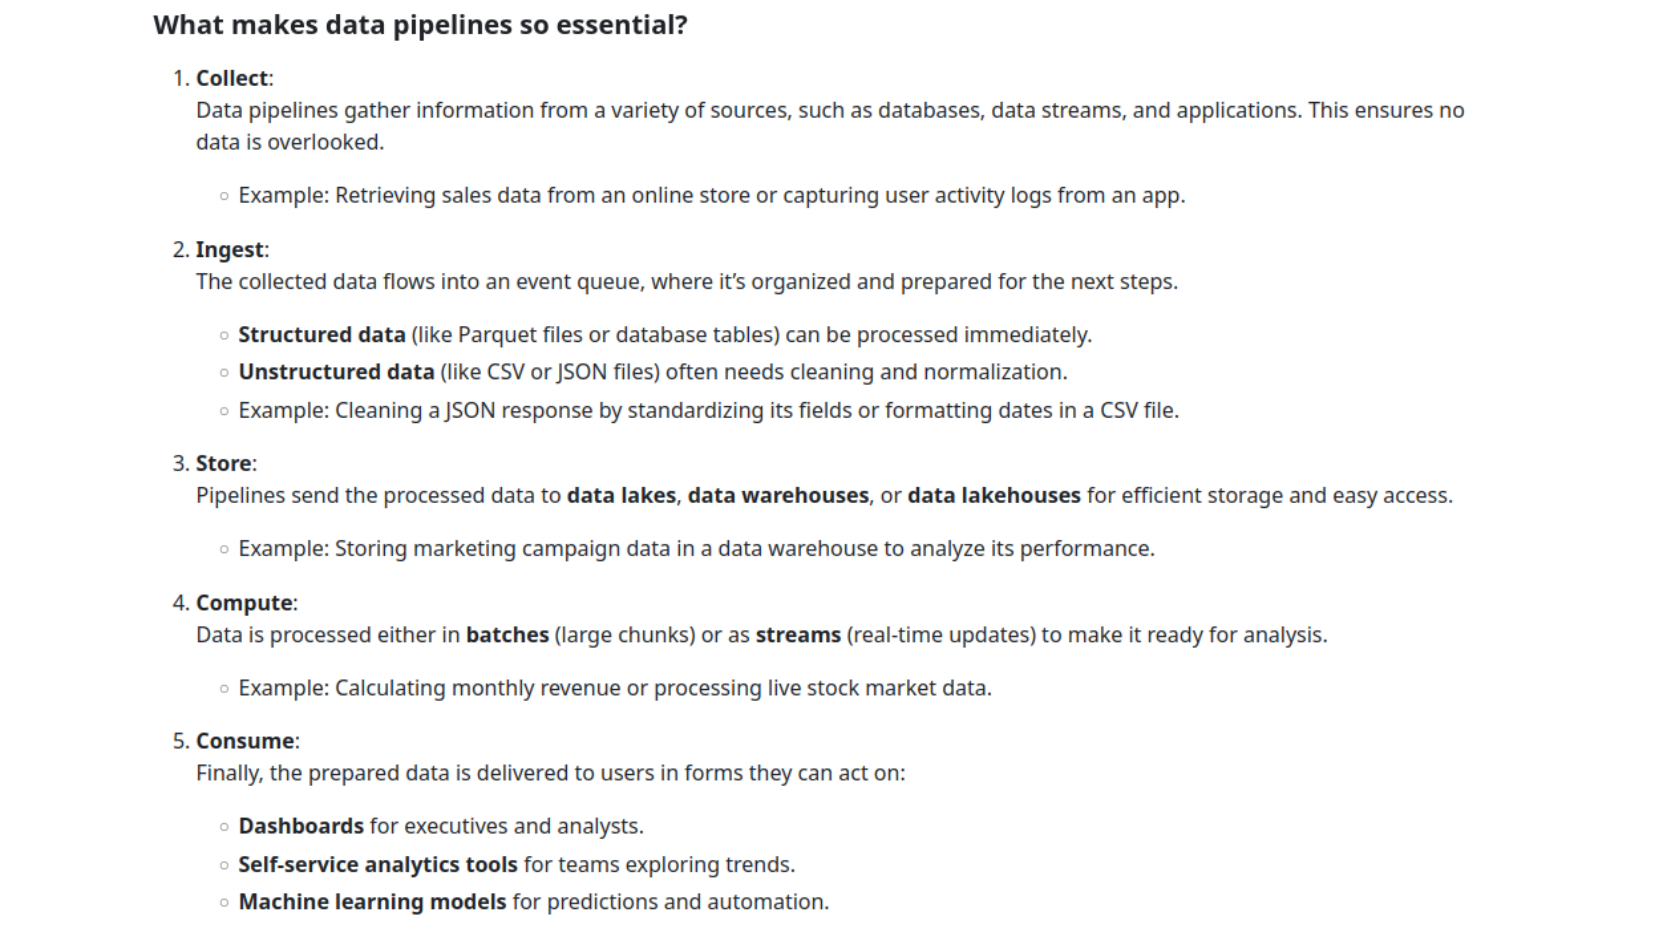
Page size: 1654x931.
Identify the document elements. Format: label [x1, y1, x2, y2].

picture [125, 1, 1533, 931]
